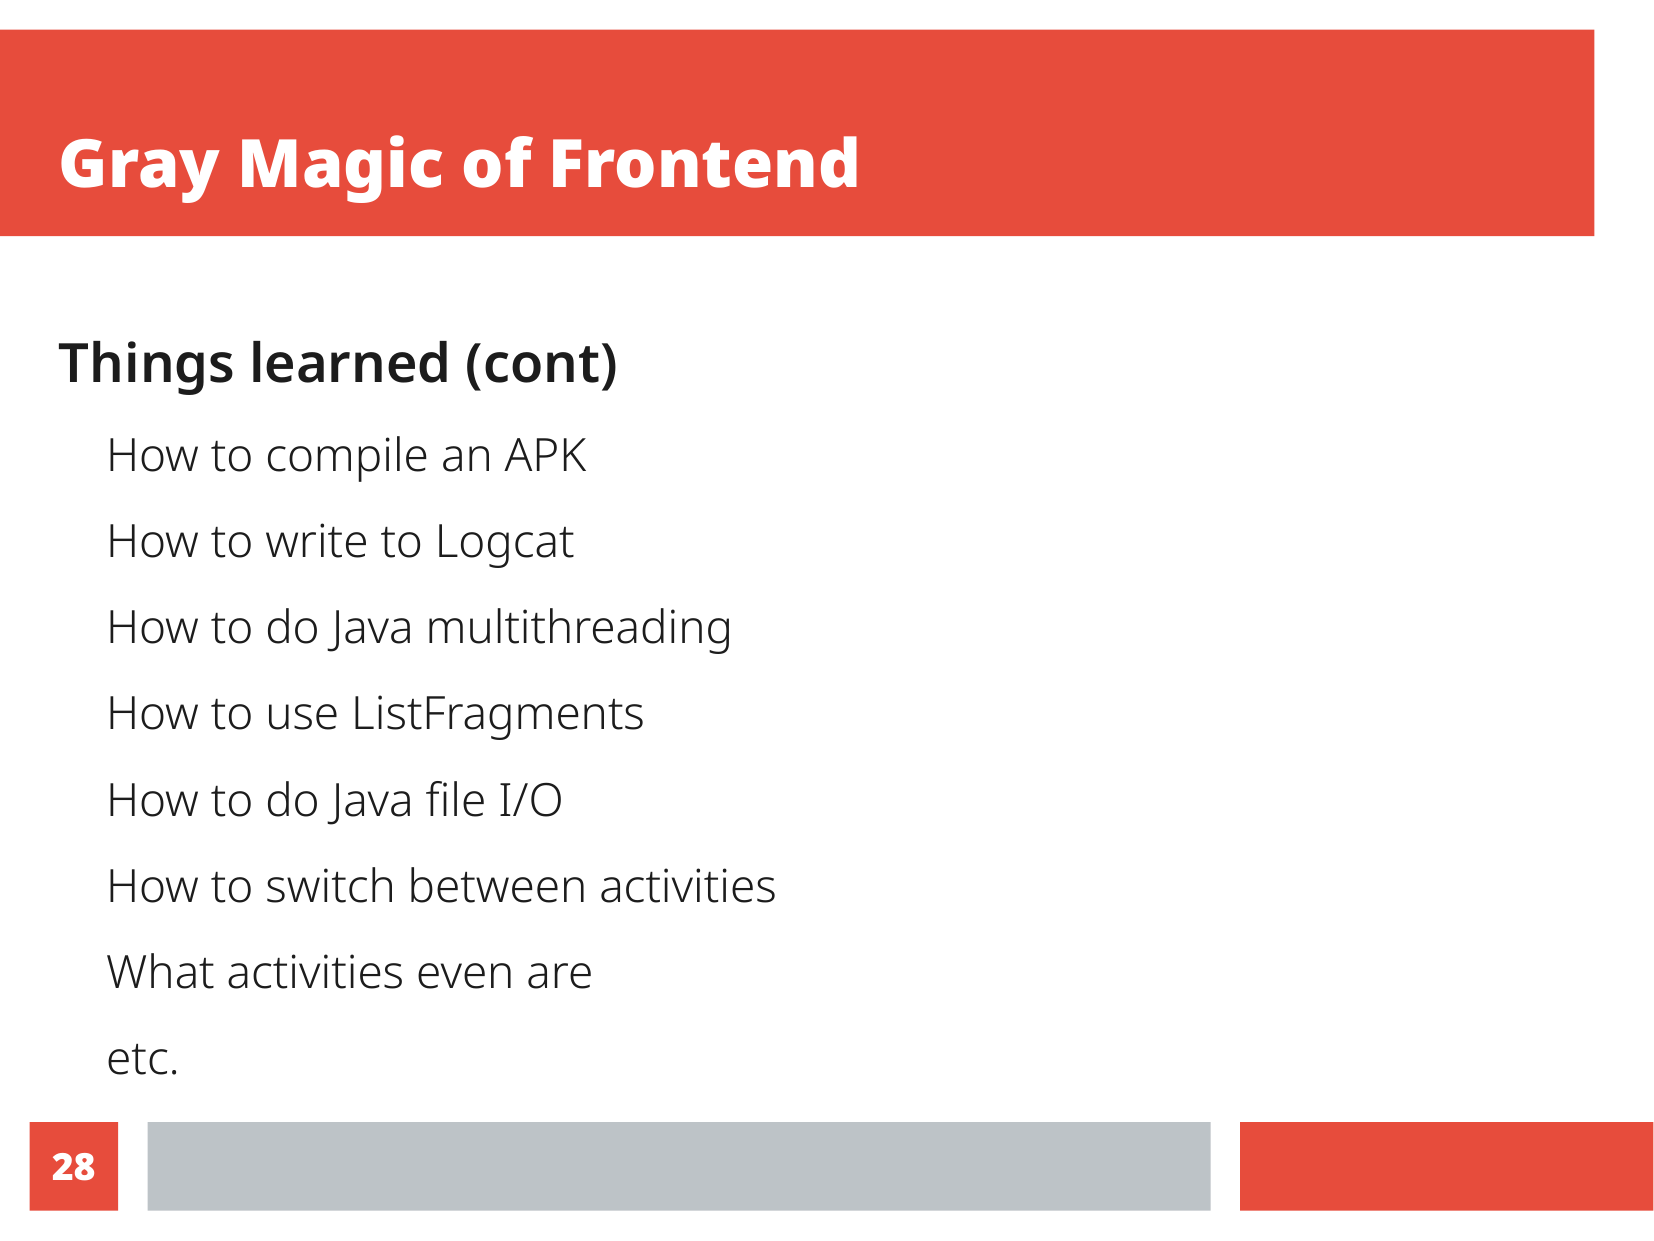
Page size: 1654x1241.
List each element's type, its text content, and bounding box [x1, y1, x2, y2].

title Gray Magic of Frontend [59, 59, 1595, 207]
list Things learned (cont) How to compile an APK How to write to Logcat How to do Java multithreading How to use ListFragments How to do Java file I/O How to switch between activities What activities even are etc. [59, 324, 1565, 1093]
